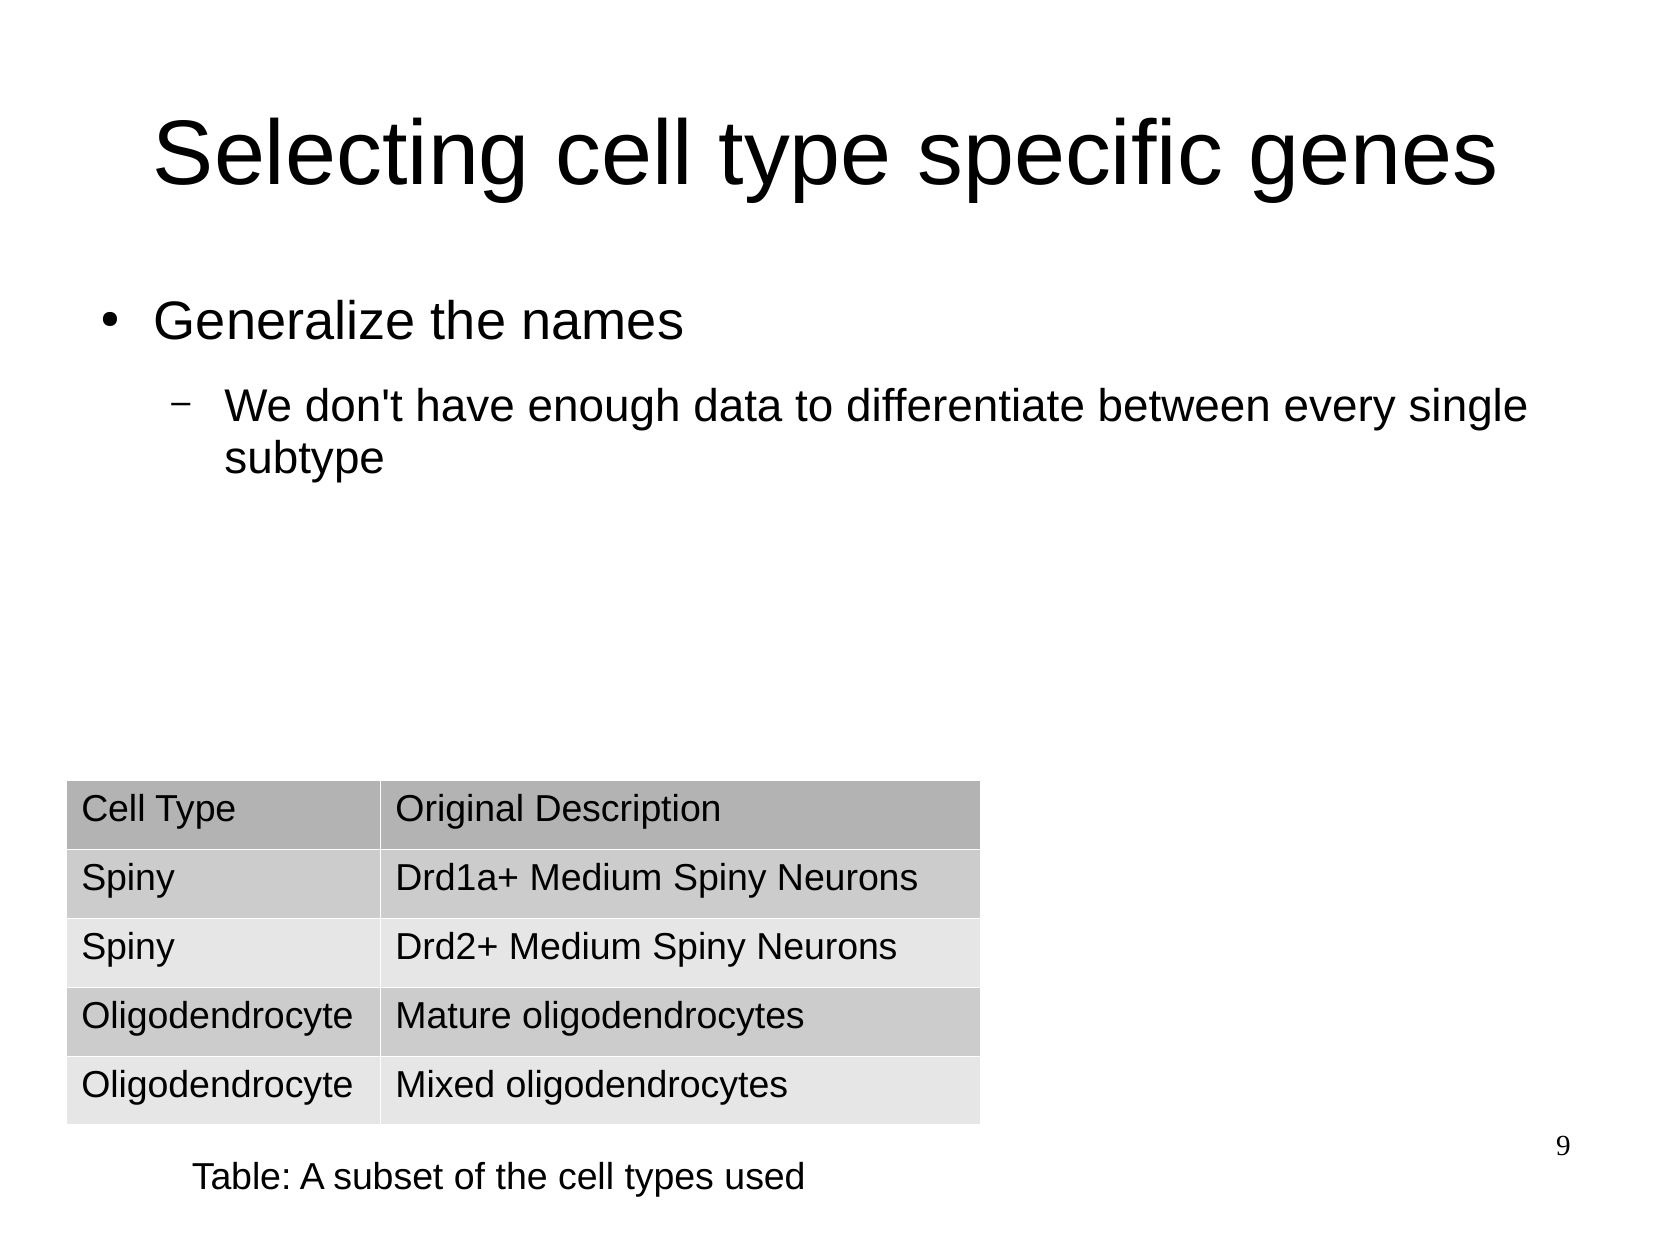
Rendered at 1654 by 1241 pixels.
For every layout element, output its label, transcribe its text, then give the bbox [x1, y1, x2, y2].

table_cell Oligodendrocyte [67, 988, 380, 1056]
table_cell Drd1a+ Medium Spiny Neurons [381, 850, 980, 918]
table_cell Spiny [67, 919, 380, 987]
list Generalize the names We don't have enough data to differentiate between every single subtype [82, 290, 1571, 745]
text_box Table: A subset of the cell types used [177, 1147, 851, 1205]
title Selecting cell type specific genes [82, 49, 1571, 257]
table_header Original Description [381, 781, 980, 849]
table_cell Mature oligodendrocytes [381, 988, 980, 1056]
table_cell Mixed oligodendrocytes [381, 1057, 980, 1124]
table_header Cell Type [67, 781, 380, 849]
table_cell Oligodendrocyte [67, 1057, 380, 1124]
table_cell Drd2+ Medium Spiny Neurons [381, 919, 980, 987]
table_cell Spiny [67, 850, 380, 918]
